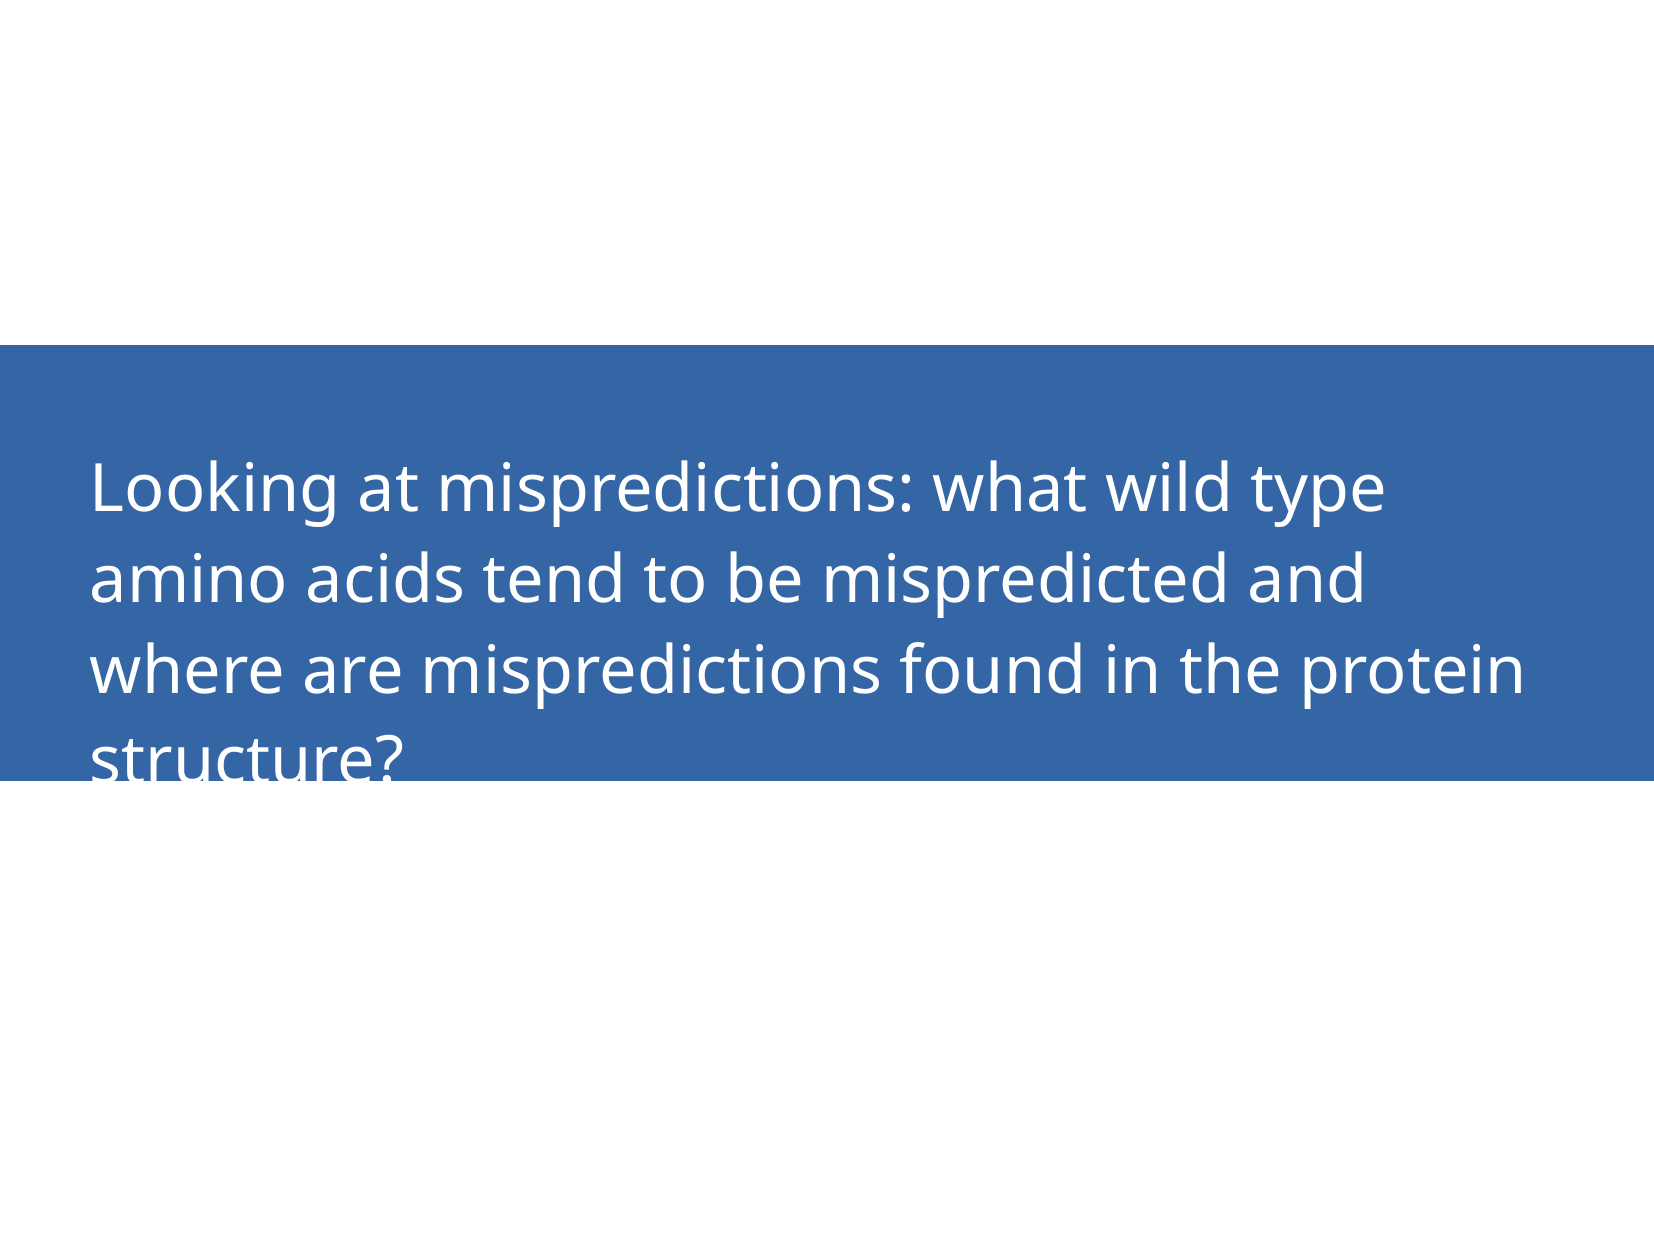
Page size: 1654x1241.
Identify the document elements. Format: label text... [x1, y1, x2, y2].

text_box [0, 345, 1654, 781]
text_box Looking at mispredictions: what wild type amino acids tend to be mispredicted and where are mispredictions found in the protein structure? [0, 433, 1647, 689]
text_box [347, 751, 365, 762]
